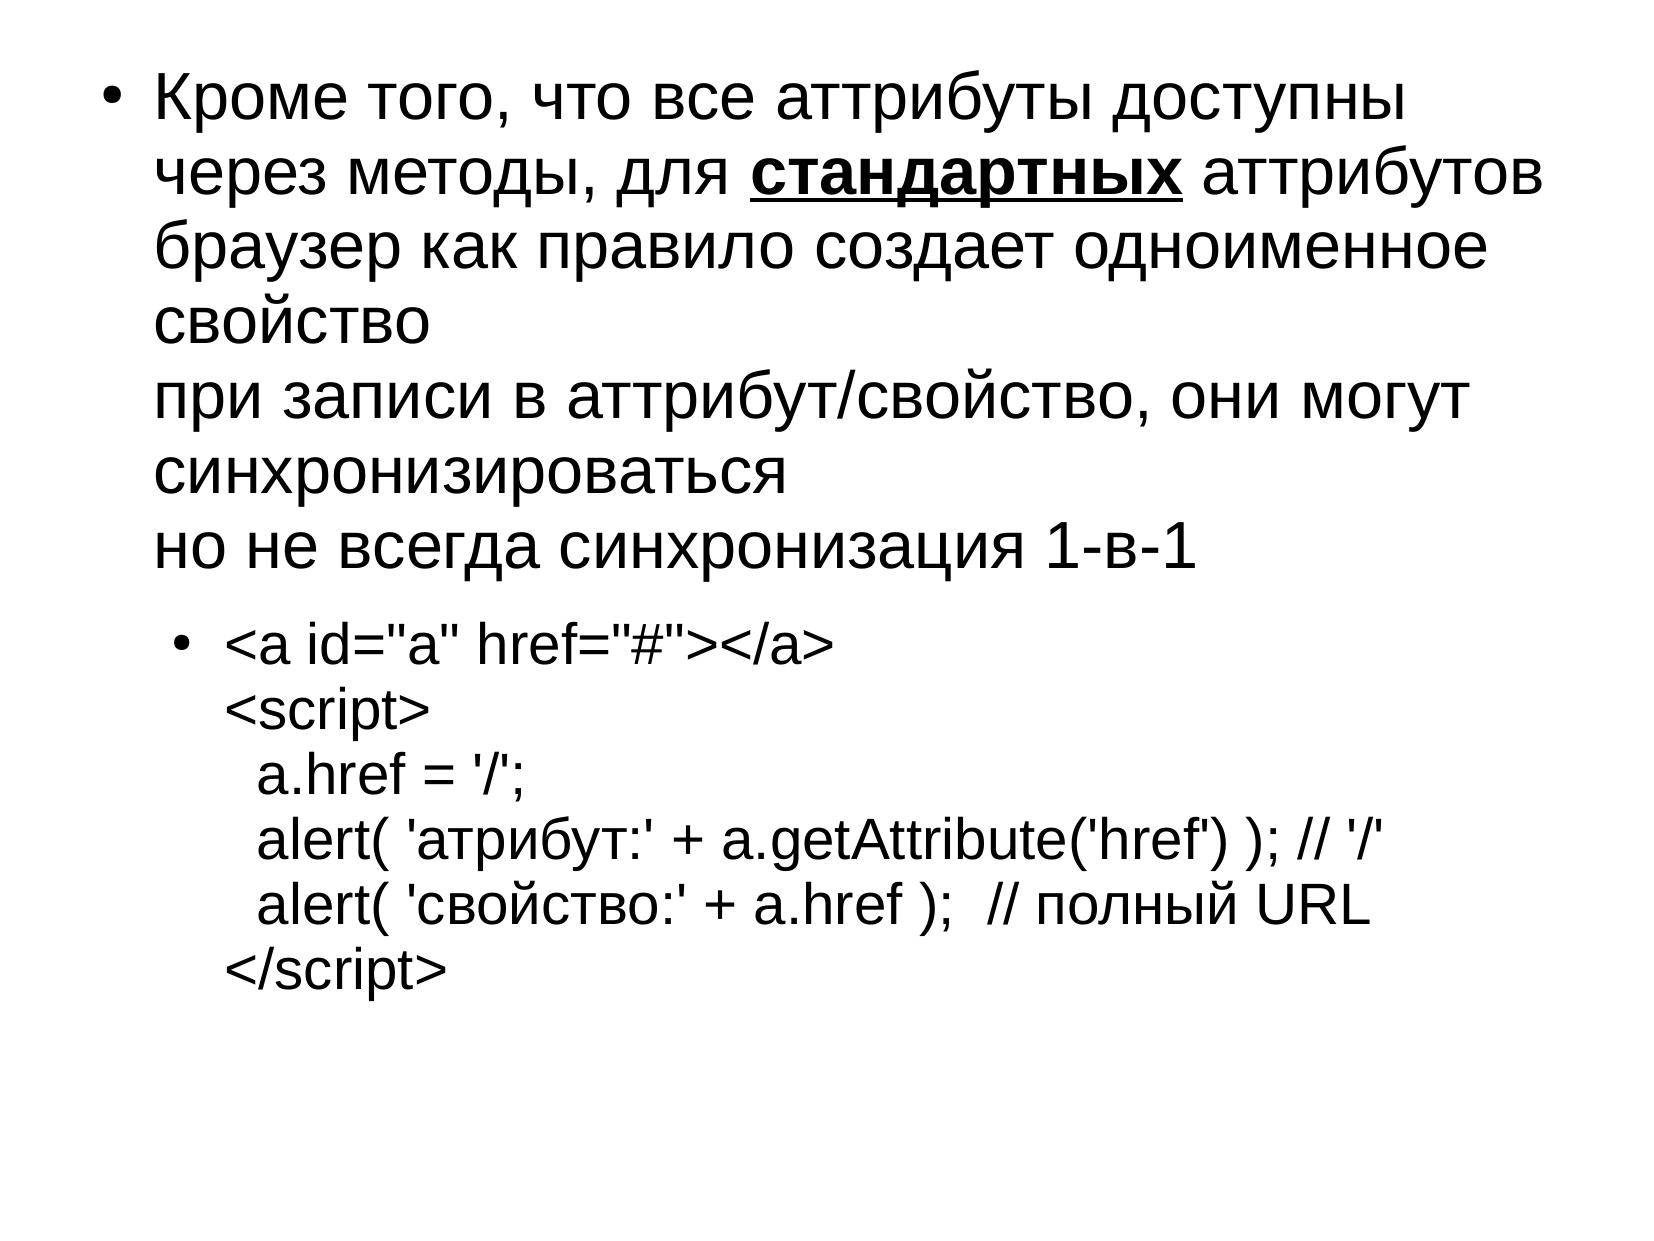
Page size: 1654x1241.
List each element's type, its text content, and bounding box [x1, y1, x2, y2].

list Кроме того, что все аттрибуты доступны через методы, для стандартных аттрибутов браузер как правило создает одноименное свойство при записи в аттрибут/свойство, они могут синхронизироваться но не всегда синхронизация 1-в-1 <a id="a" href="#"></a> <script> a.href = '/'; alert( 'атрибут:' + a.getAttribute('href') ); // '/' alert( 'свойство:' + a.href ); // полный URL </script> [82, 59, 1571, 1109]
